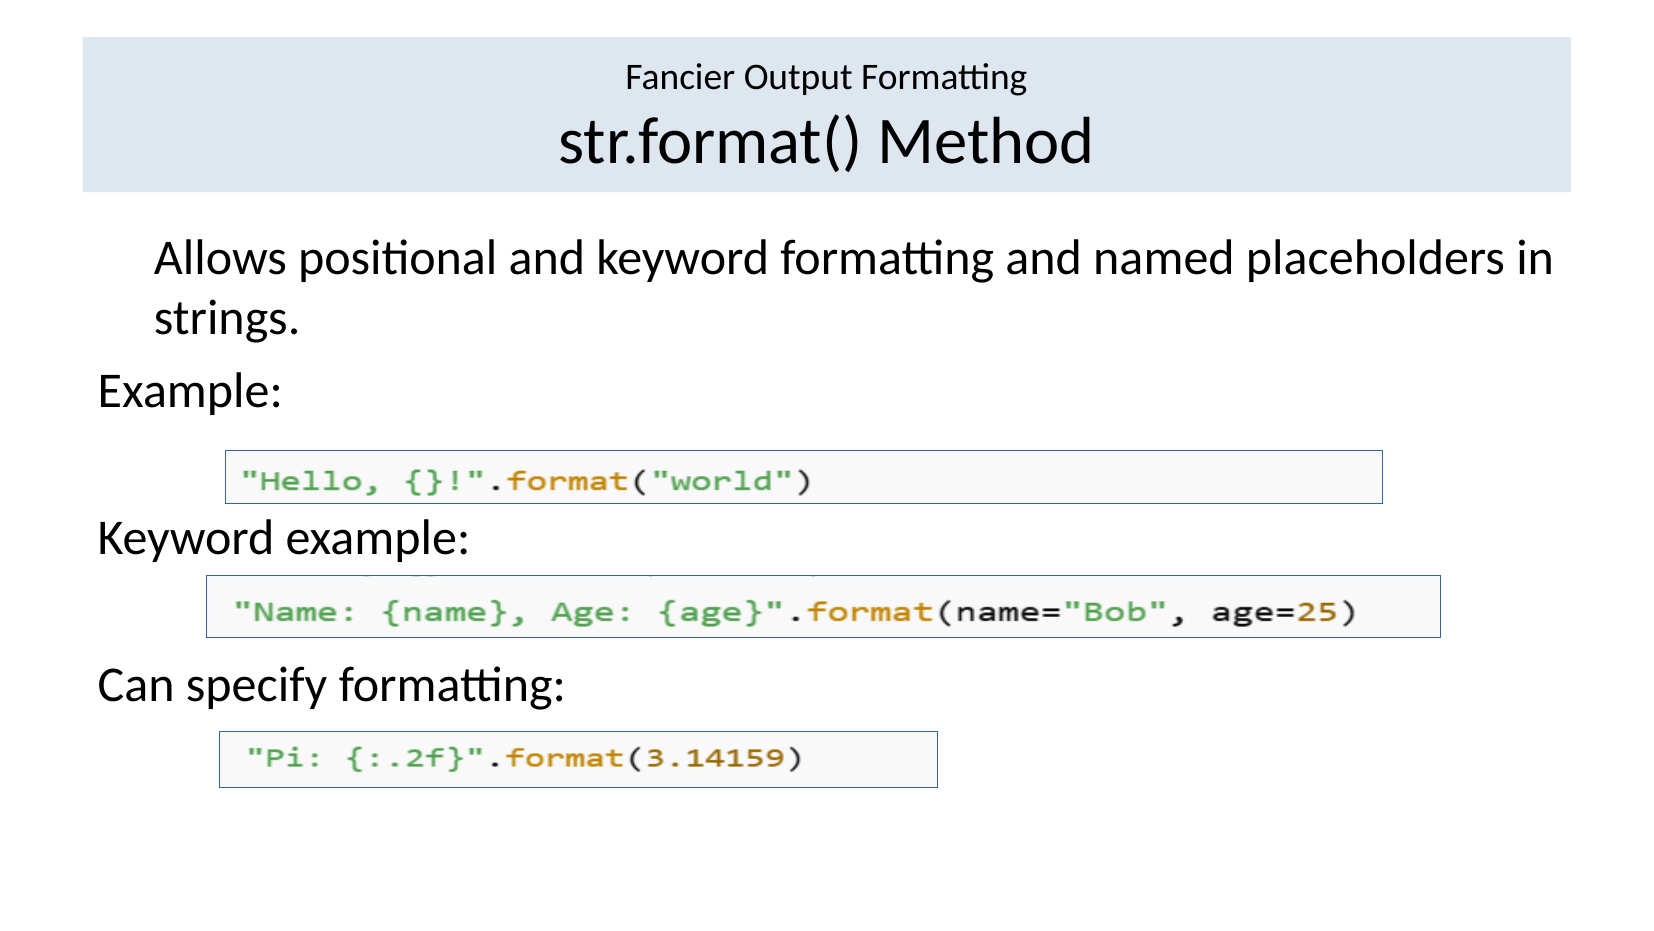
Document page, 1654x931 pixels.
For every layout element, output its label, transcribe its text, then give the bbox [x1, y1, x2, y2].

title Fancier Output Formatting str.format() Method [82, 37, 1571, 193]
picture [219, 731, 938, 788]
picture [225, 449, 1383, 504]
list Allows positional and keyword formatting and named placeholders in strings. Example: Keyword example: Can specify formatting: [82, 217, 1571, 831]
picture [206, 575, 1441, 638]
